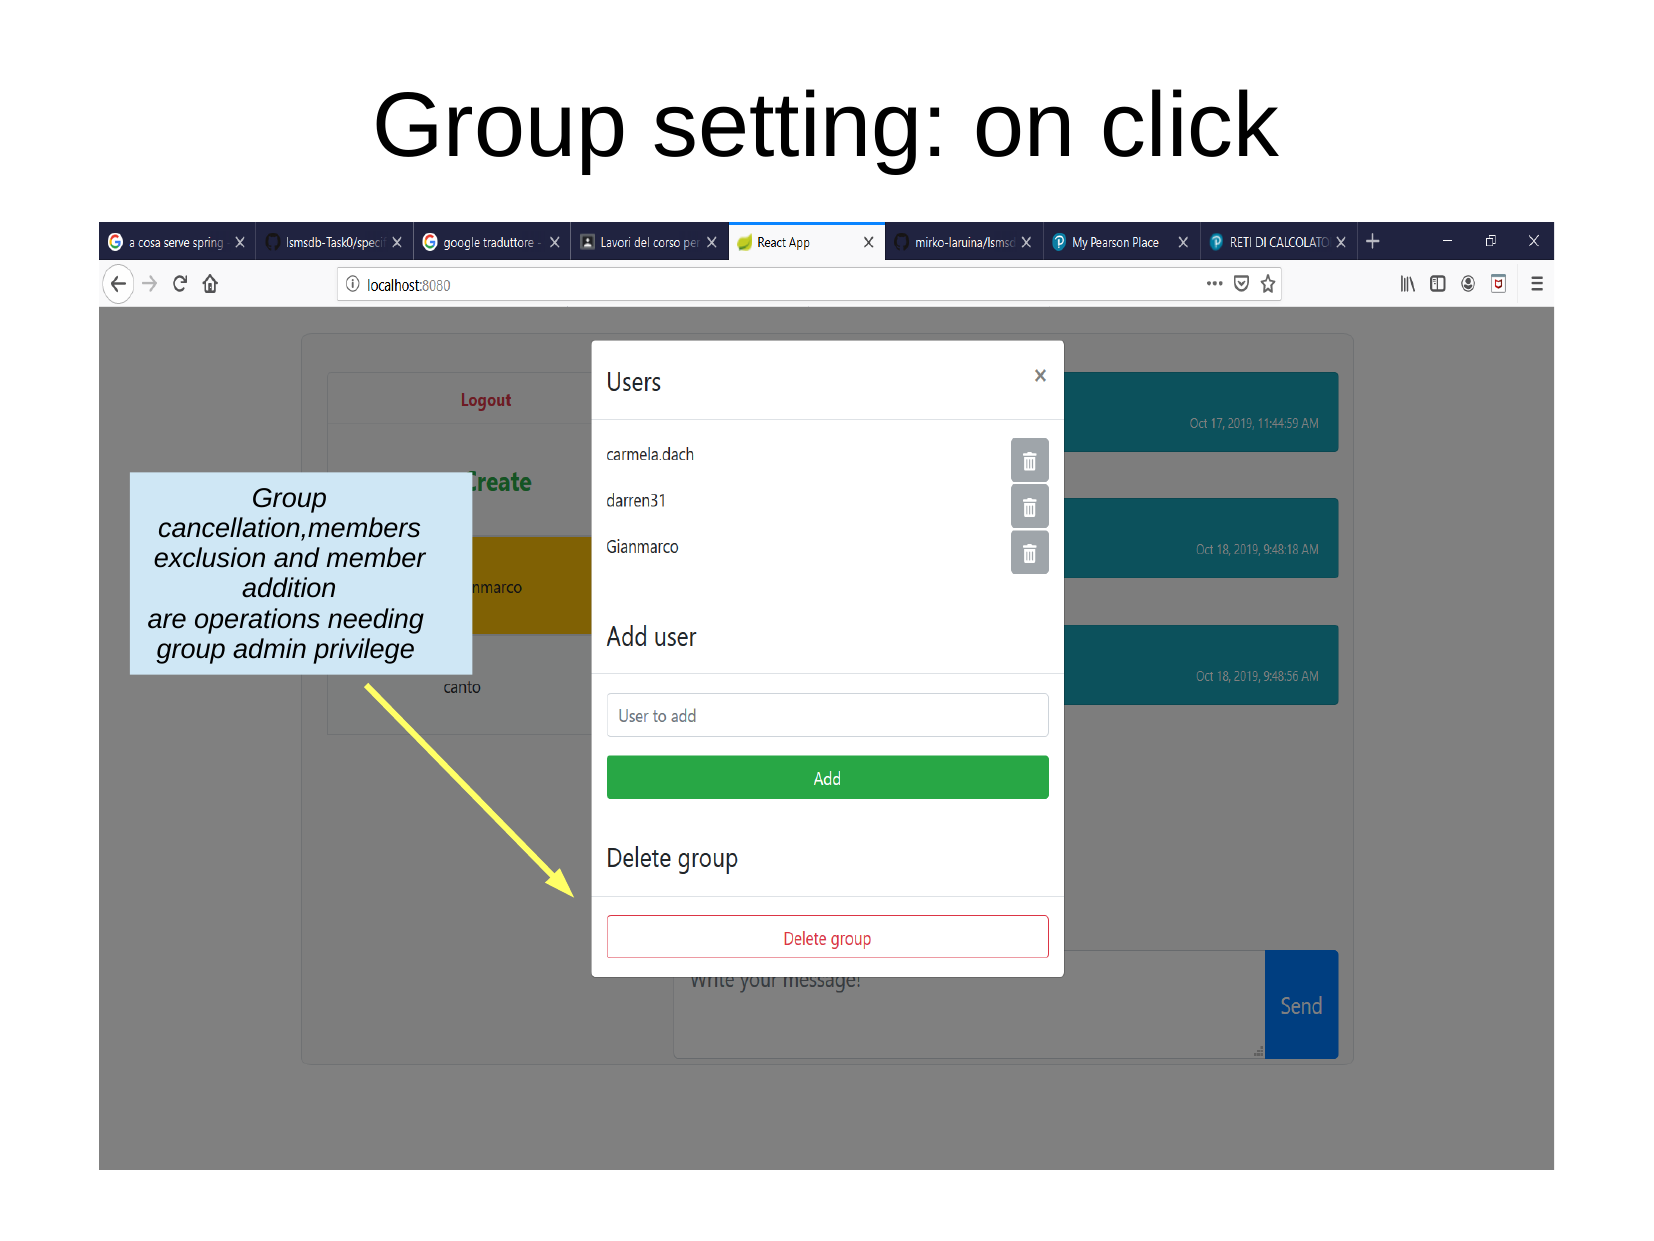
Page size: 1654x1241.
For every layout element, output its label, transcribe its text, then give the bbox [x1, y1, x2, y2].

title Group setting: on click [82, 49, 1571, 201]
text_box Group cancellation,members exclusion and member addition are operations needing group admin privilege [129, 472, 473, 674]
picture [99, 222, 1555, 1170]
